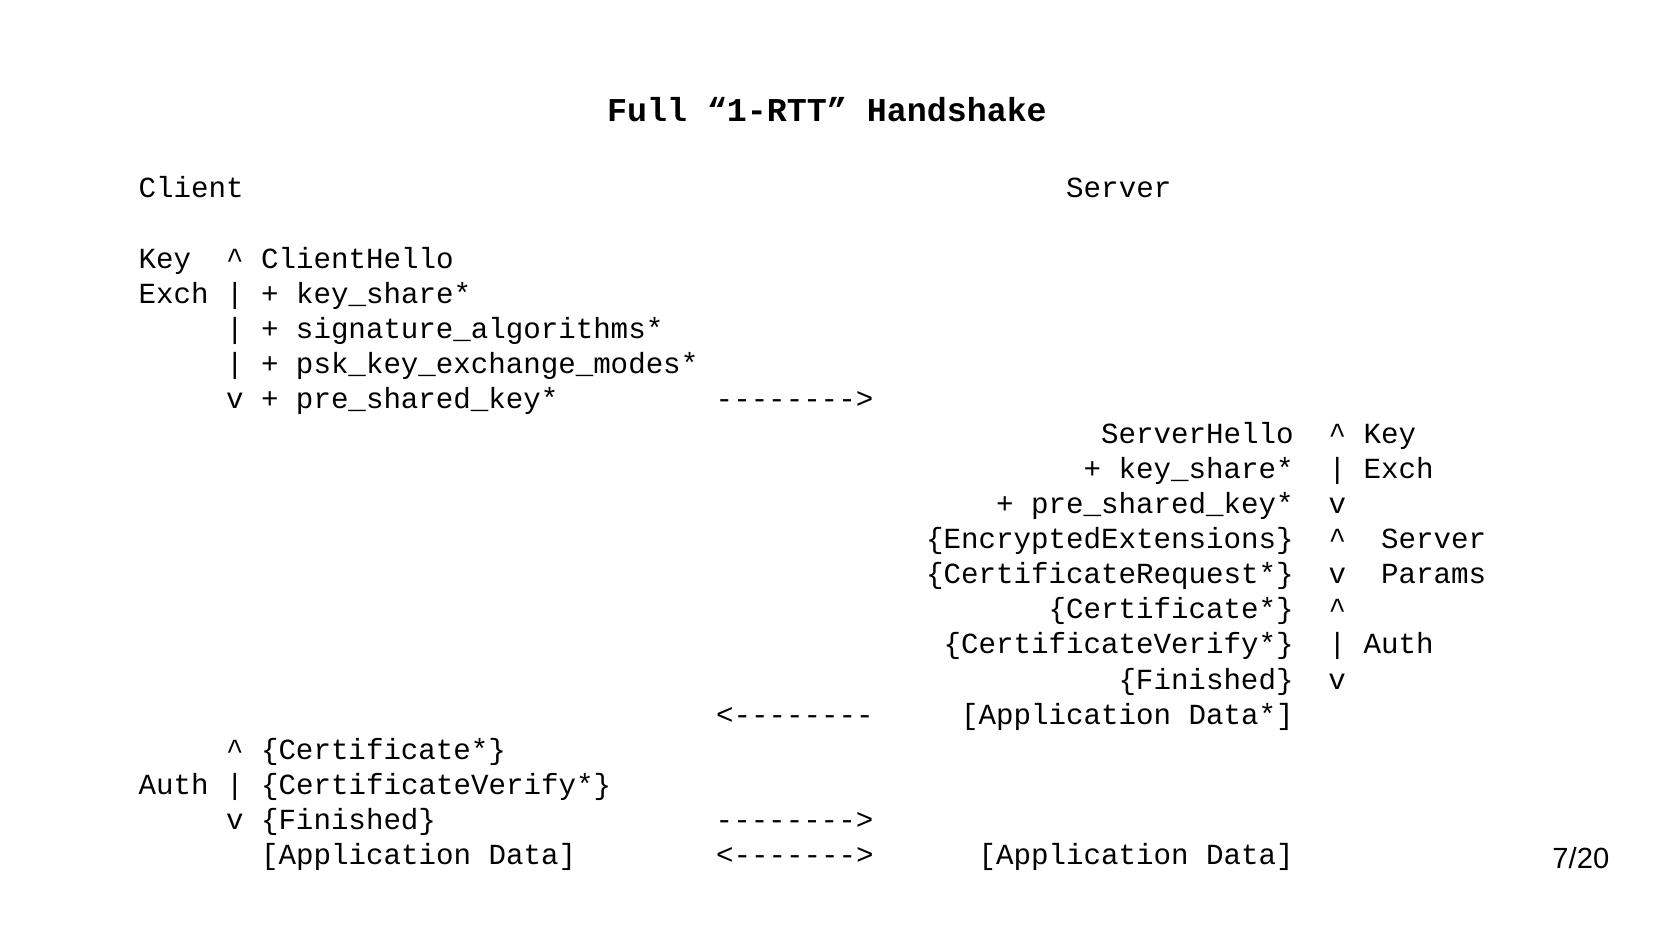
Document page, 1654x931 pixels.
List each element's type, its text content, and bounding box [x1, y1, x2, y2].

list Full “1-RTT” Handshake Client Server Key ^ ClientHello Exch | + key_share* | + signature_algorithms* | + psk_key_exchange_modes* v + pre_shared_key* --------> ServerHello ^ Key + key_share* | Exch + pre_shared_key* v {EncryptedExtensions} ^ Server {CertificateRequest*} v Params {Certificate*} ^ {CertificateVerify*} | Auth {Finished} v <-------- [Application Data*] ^ {Certificate*} Auth | {CertificateVerify*} v {Finished} --------> [Application Data] <-------> [Application Data] [82, 17, 1571, 904]
